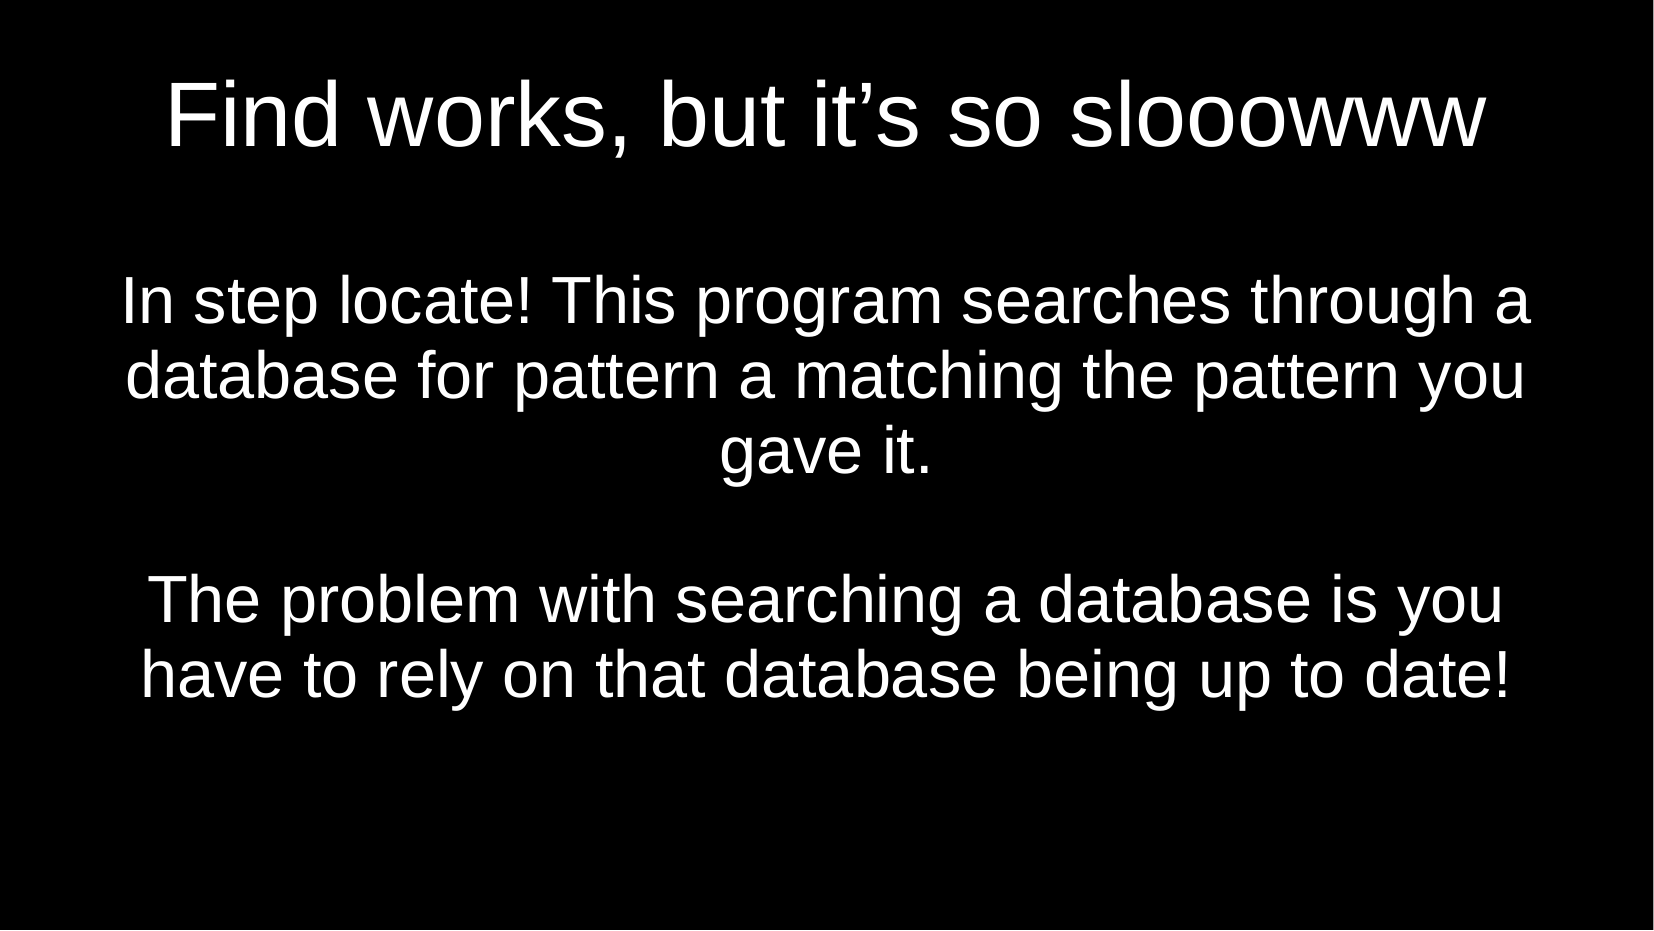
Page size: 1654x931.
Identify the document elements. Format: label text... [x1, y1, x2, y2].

subtitle In step locate! This program searches through a database for pattern a matching the pattern you gave it. The problem with searching a database is you have to rely on that database being up to date! [82, 217, 1571, 758]
title Find works, but it’s so slooowww [82, 37, 1571, 193]
